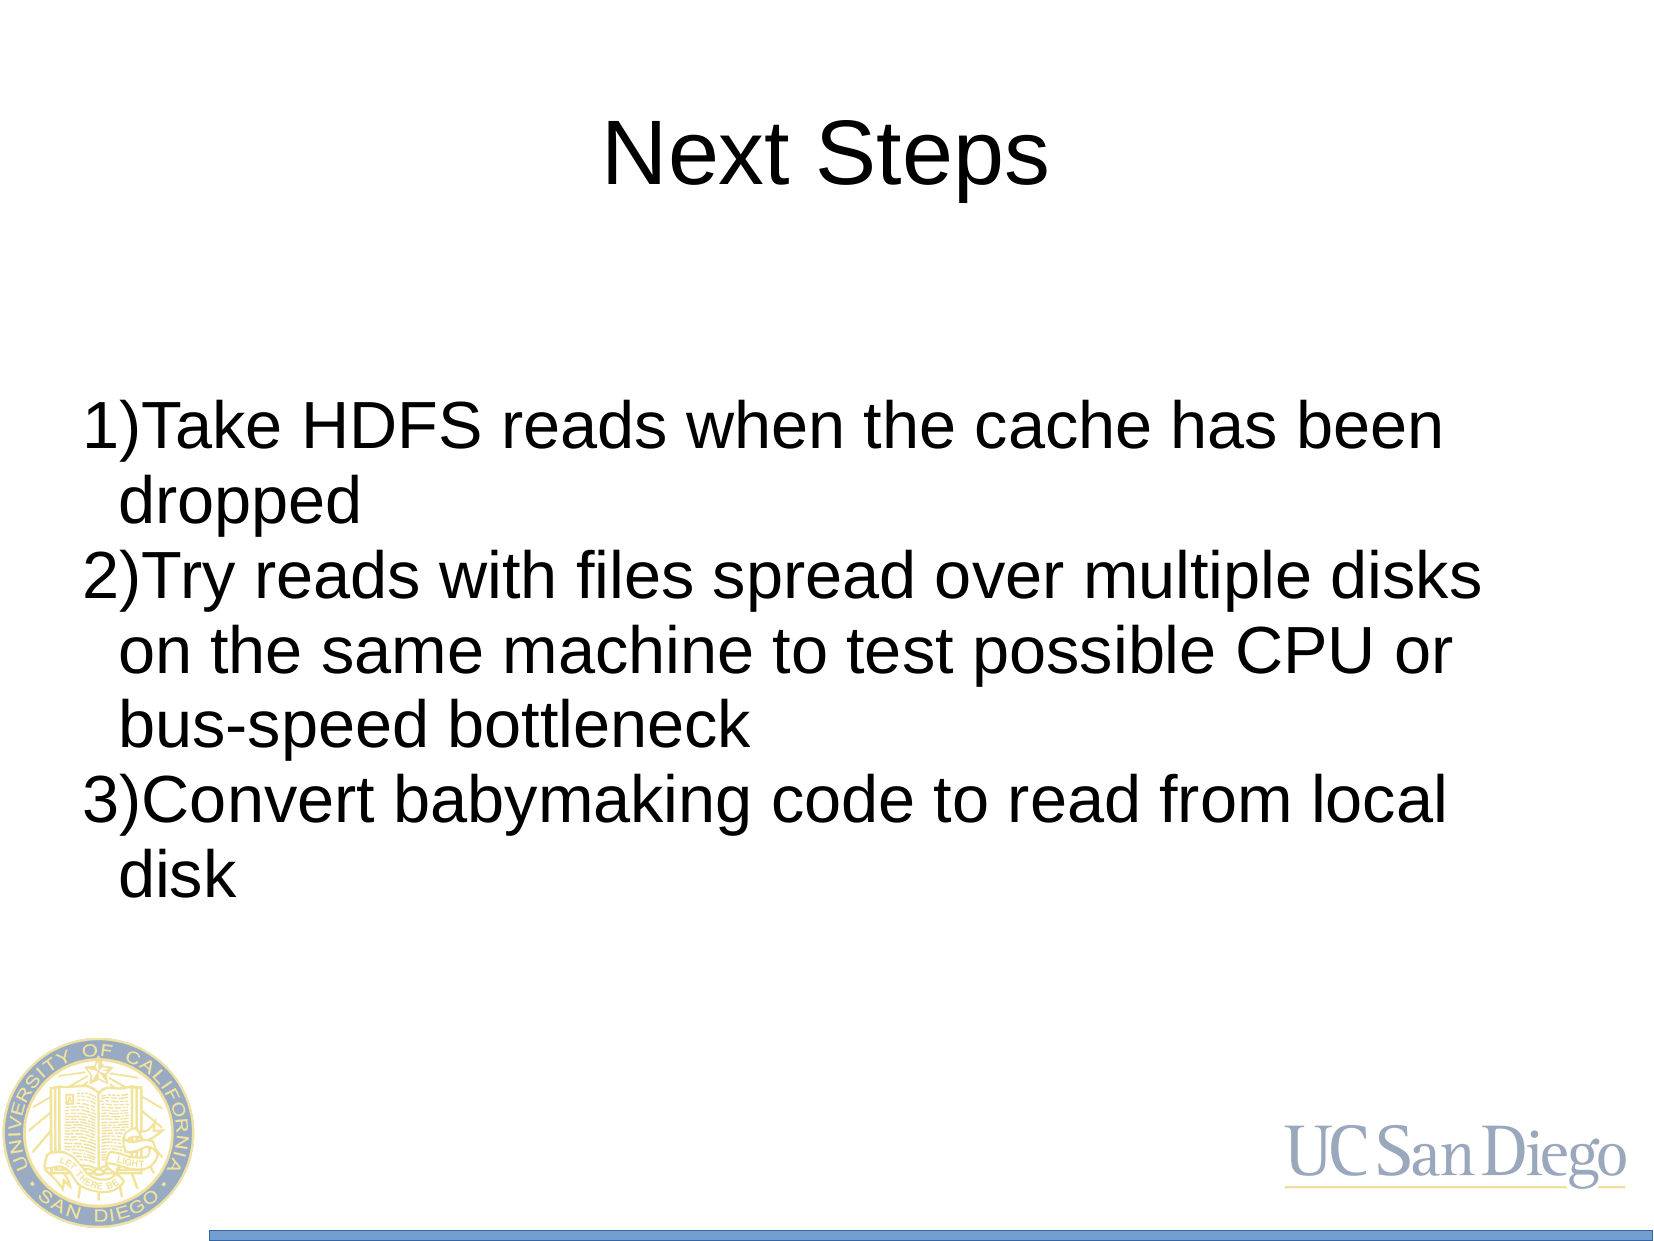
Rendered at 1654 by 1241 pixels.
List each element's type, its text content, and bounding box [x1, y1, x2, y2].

picture [0, 1034, 196, 1231]
text_box [209, 1230, 1653, 1241]
title Next Steps [82, 49, 1571, 257]
picture [1253, 1089, 1653, 1230]
subtitle Take HDFS reads when the cache has been dropped Try reads with files spread over multiple disks on the same machine to test possible CPU or bus-speed bottleneck Convert babymaking code to read from local disk [82, 290, 1571, 1010]
